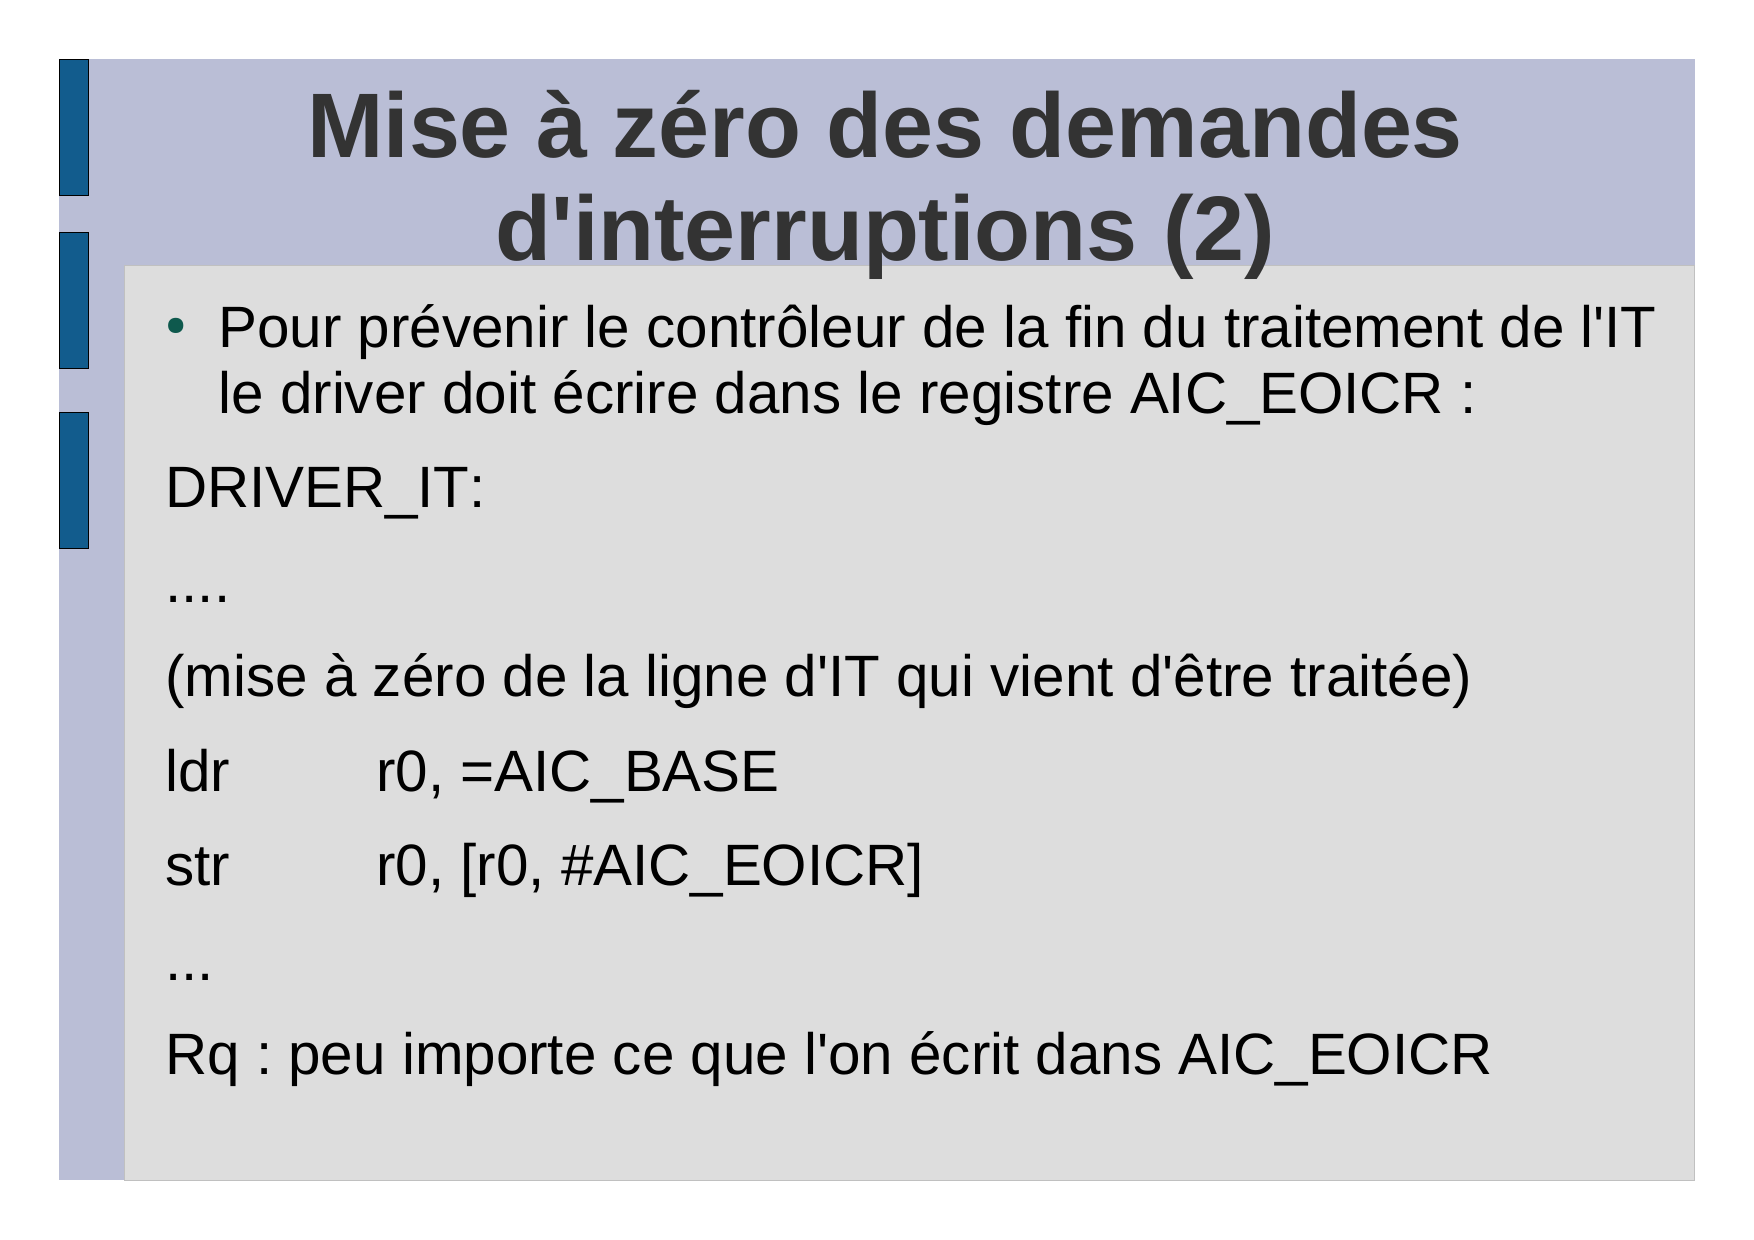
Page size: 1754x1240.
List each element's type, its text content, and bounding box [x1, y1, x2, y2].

list Pour prévenir le contrôleur de la fin du traitement de l'IT le driver doit écrire dans le registre AIC_EOICR : DRIVER_IT: .... (mise à zéro de la ligne d'IT qui vient d'être traitée) ldr r0, =AIC_BASE str r0, [r0, #AIC_EOICR] ... Rq : peu importe ce que l'on écrit dans AIC_EOICR [147, 295, 1684, 1093]
title Mise à zéro des demandes d'interruptions (2) [118, 74, 1654, 280]
